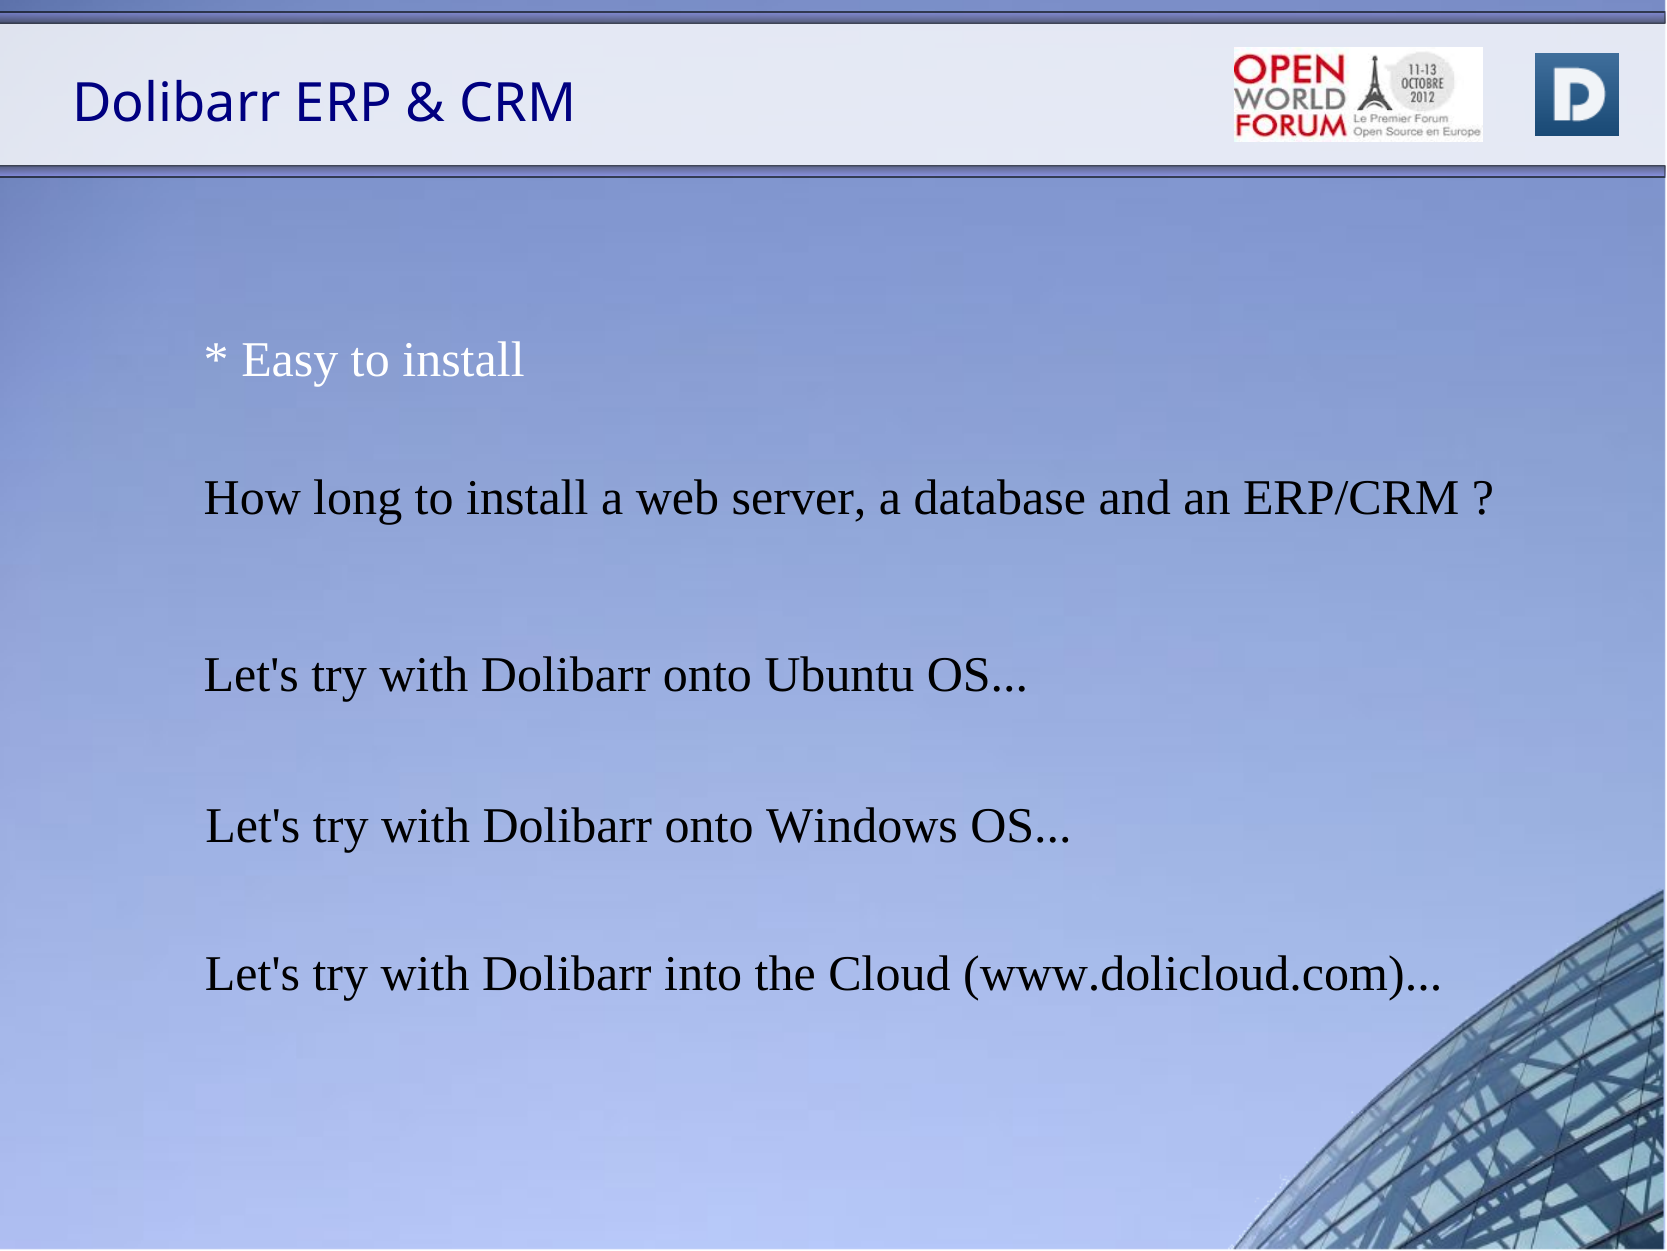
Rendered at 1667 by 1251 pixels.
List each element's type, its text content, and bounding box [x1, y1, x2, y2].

text_box Let's try with Dolibarr onto Ubuntu OS... [188, 633, 1044, 709]
text_box How long to install a web server, a database and an ERP/CRM ? [188, 456, 1510, 532]
text_box * Easy to install [188, 318, 541, 394]
text_box Let's try with Dolibarr onto Windows OS... [190, 785, 1088, 861]
picture [0, 166, 1667, 1251]
text_box Let's try with Dolibarr into the Cloud (www.dolicloud.com)... [190, 933, 1459, 1008]
text_box Dolibarr ERP & CRM [57, 59, 628, 149]
picture [0, 0, 1667, 23]
picture [1234, 47, 1483, 142]
text_box [0, 11, 1667, 178]
picture [1535, 53, 1619, 136]
